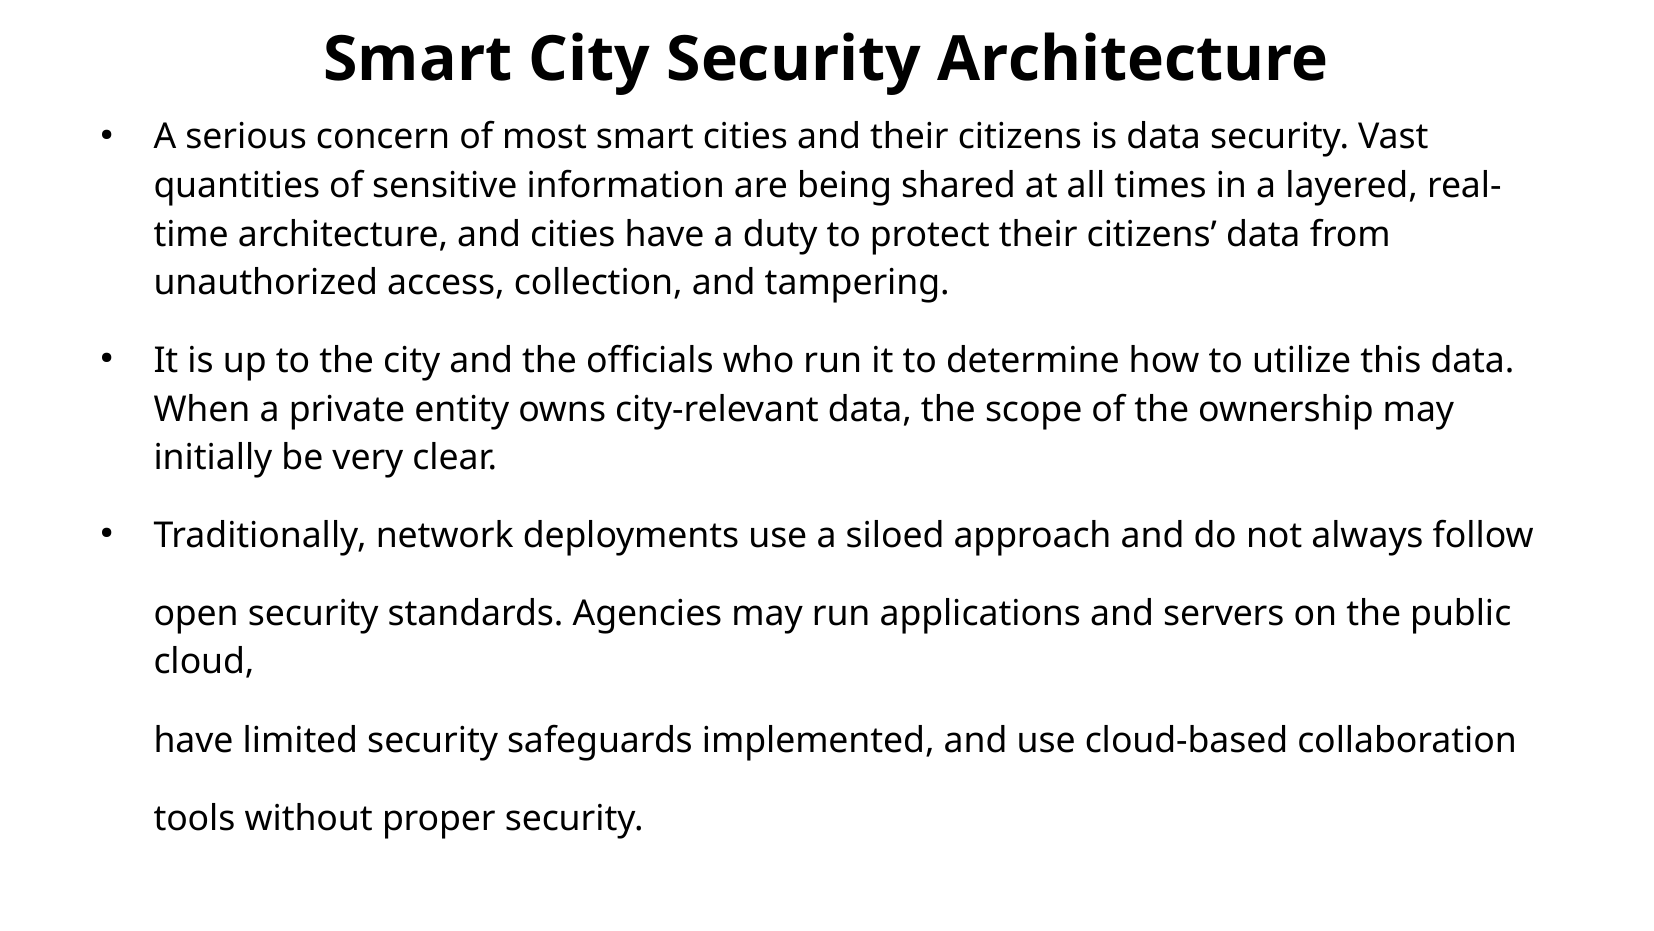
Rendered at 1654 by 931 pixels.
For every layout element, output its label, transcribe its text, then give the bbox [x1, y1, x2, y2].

title Smart City Security Architecture [82, 1, 1571, 111]
list A serious concern of most smart cities and their citizens is data security. Vast quantities of sensitive information are being shared at all times in a layered, real-time architecture, and cities have a duty to protect their citizens’ data from unauthorized access, collection, and tampering. It is up to the city and the officials who run it to determine how to utilize this data. When a private entity owns city-relevant data, the scope of the ownership may initially be very clear. Traditionally, network deployments use a siloed approach and do not always follow open security standards. Agencies may run applications and servers on the public cloud, have limited security safeguards implemented, and use cloud-based collaboration tools without proper security. [82, 111, 1571, 901]
